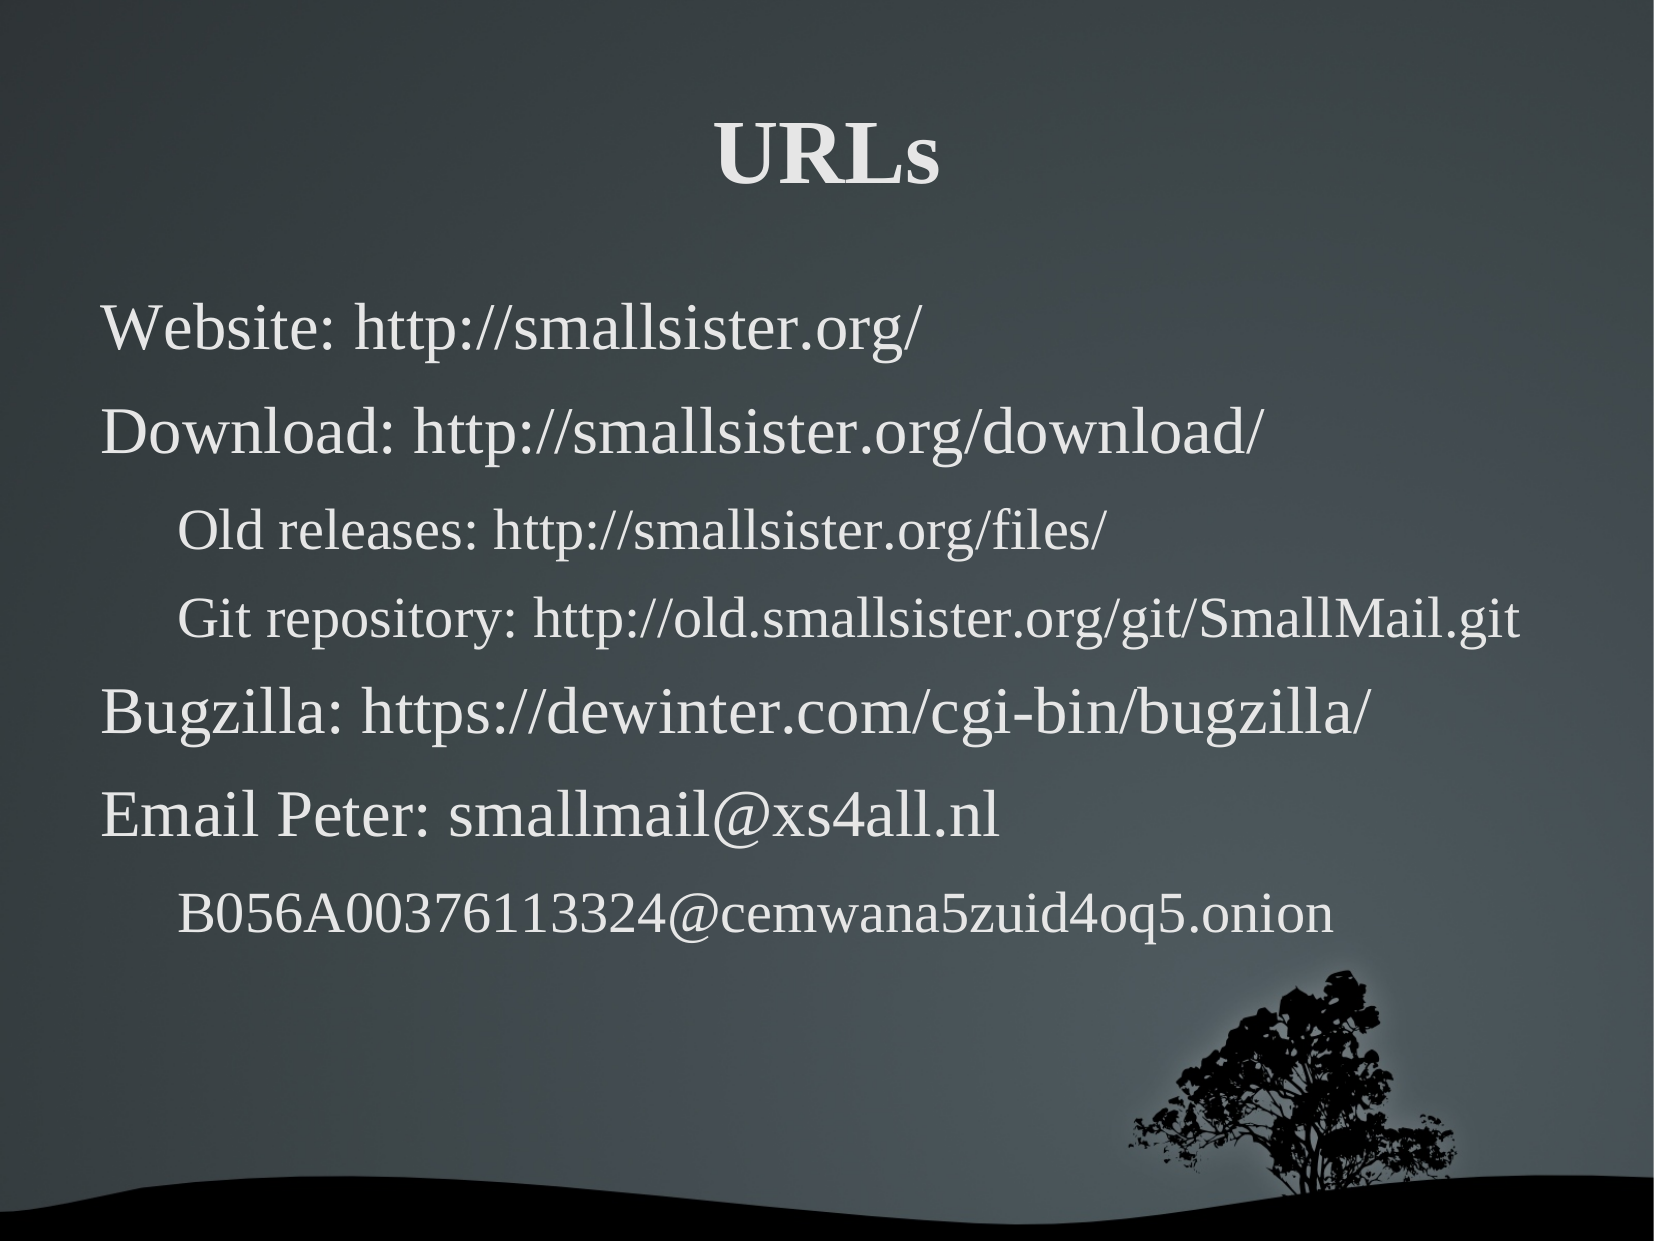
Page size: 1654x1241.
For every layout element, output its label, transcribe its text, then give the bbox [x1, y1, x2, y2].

picture [0, 0, 1654, 1241]
list Website: http://smallsister.org/ Download: http://smallsister.org/download/ Old releases: http://smallsister.org/files/ Git repository: http://old.smallsister.org/git/SmallMail.git Bugzilla: https://dewinter.com/cgi-bin/bugzilla/ Email Peter: smallmail@xs4all.nl B056A00376113324@cemwana5zuid4oq5.onion [82, 290, 1571, 1094]
title URLs [82, 56, 1571, 250]
